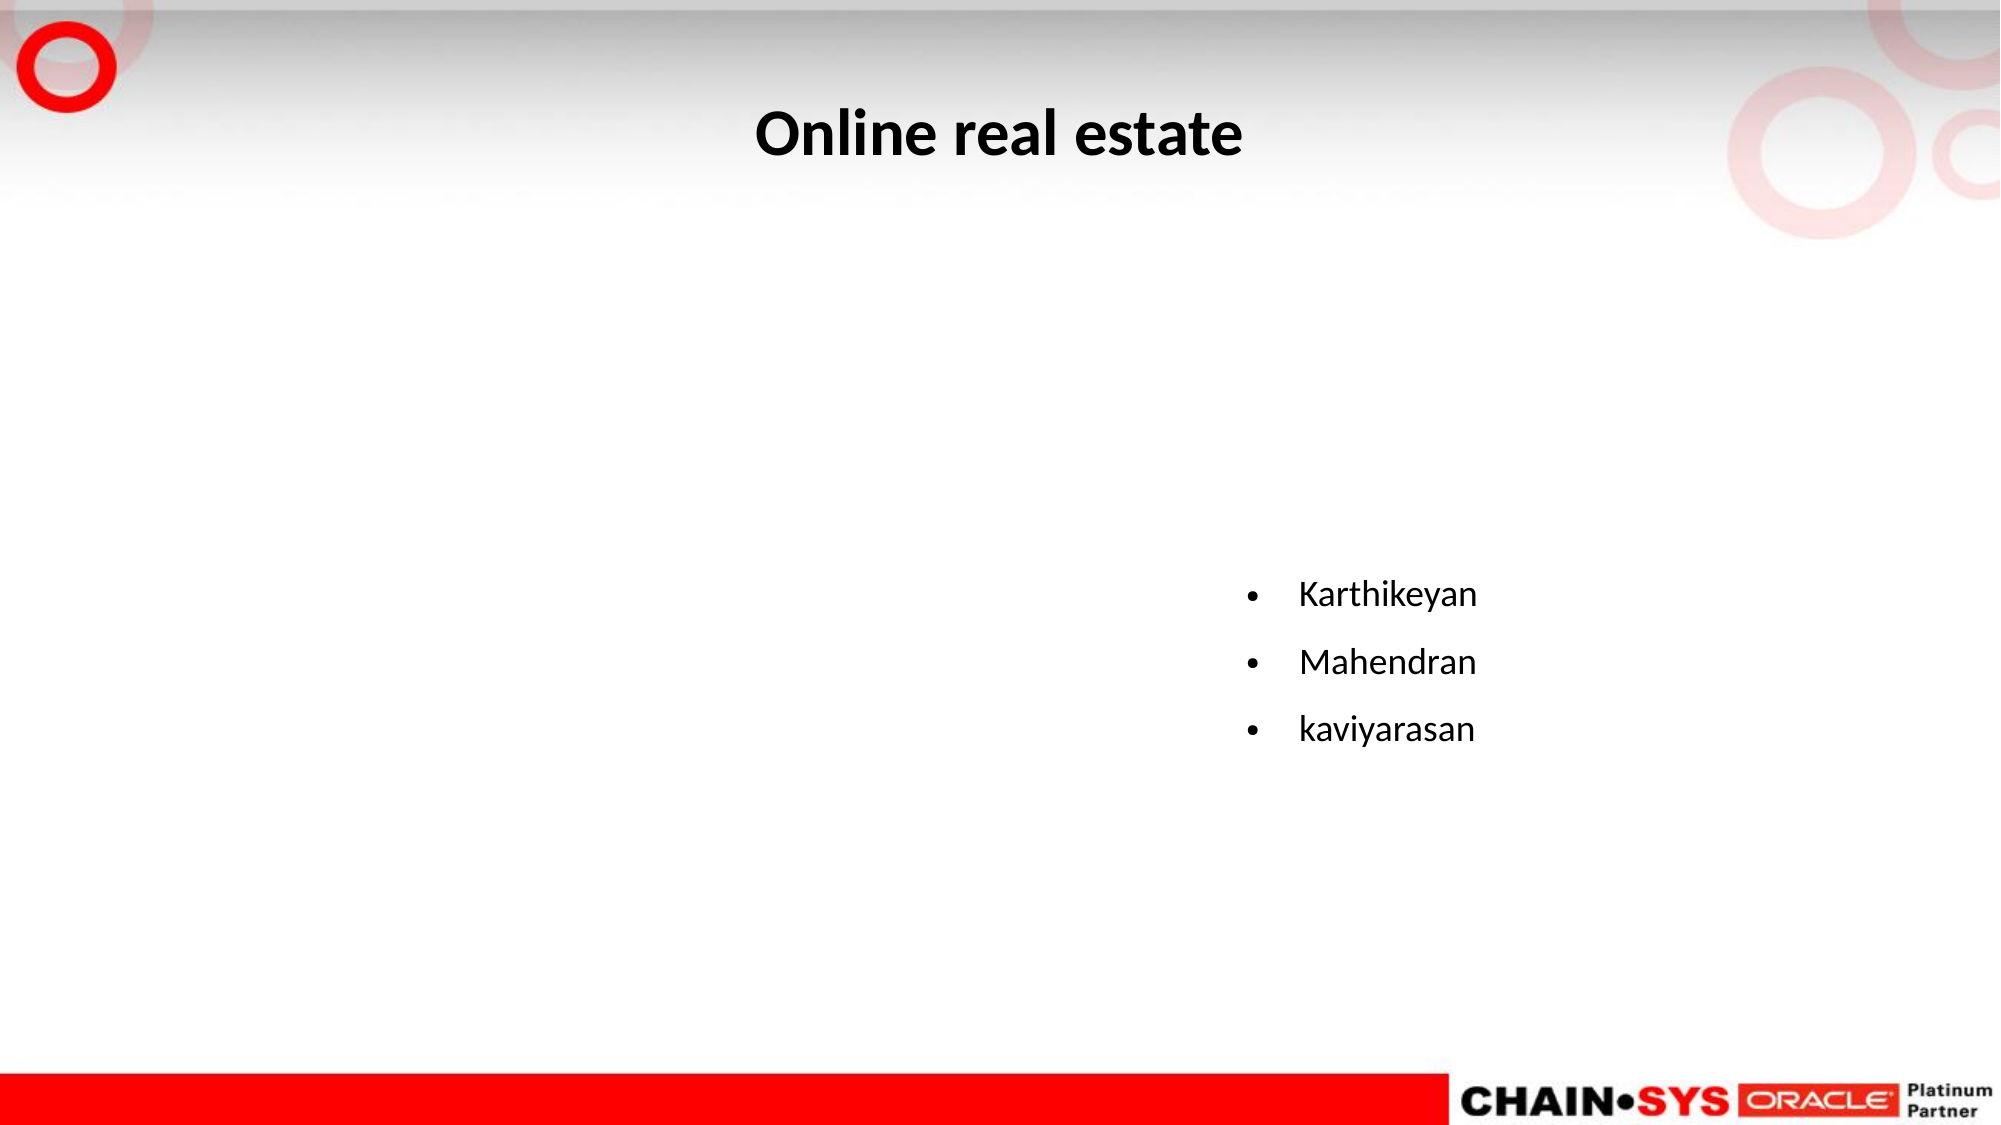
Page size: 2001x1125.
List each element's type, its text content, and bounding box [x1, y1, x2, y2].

picture [0, 0, 2000, 1125]
title Online real estate [99, 44, 1900, 233]
list Karthikeyan Mahendran kaviyarasan [1228, 578, 1900, 916]
